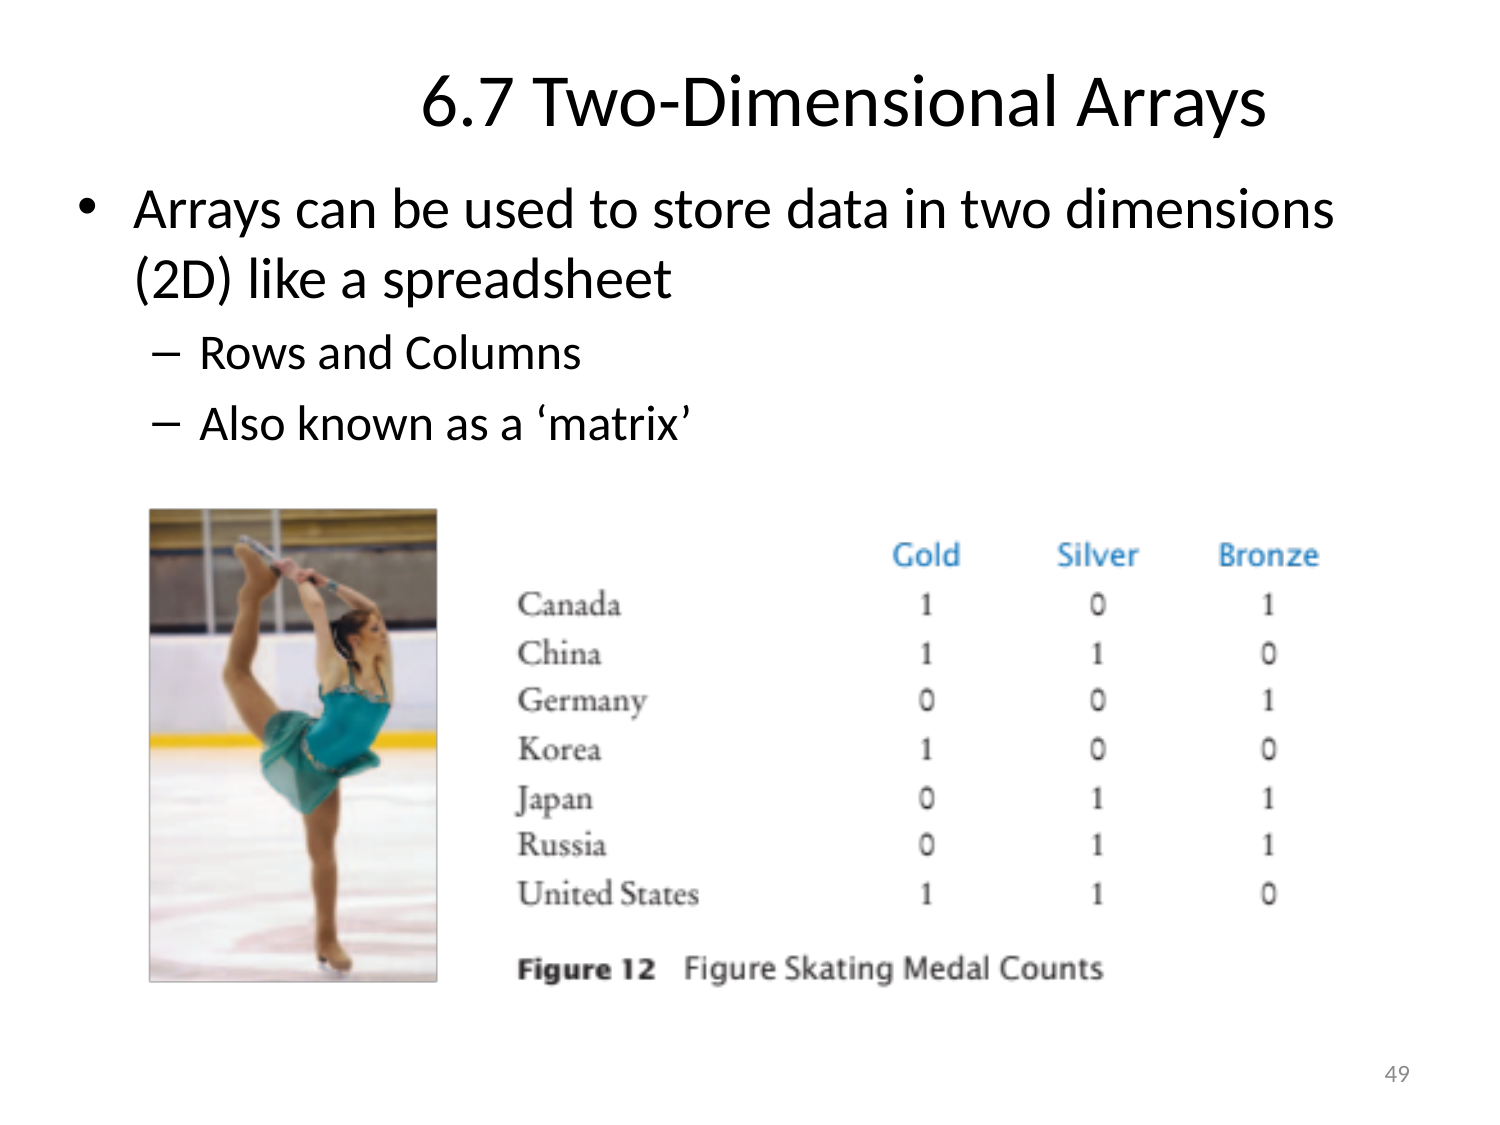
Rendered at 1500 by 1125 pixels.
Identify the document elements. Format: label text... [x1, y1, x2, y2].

picture [99, 497, 1325, 988]
list Arrays can be used to store data in two dimensions (2D) like a spreadsheet Rows and Columns Also known as a ‘matrix’ [62, 162, 1450, 663]
slide_number <number> [1074, 1042, 1425, 1103]
title 6.7 Two-Dimensional Arrays [269, 37, 1420, 155]
